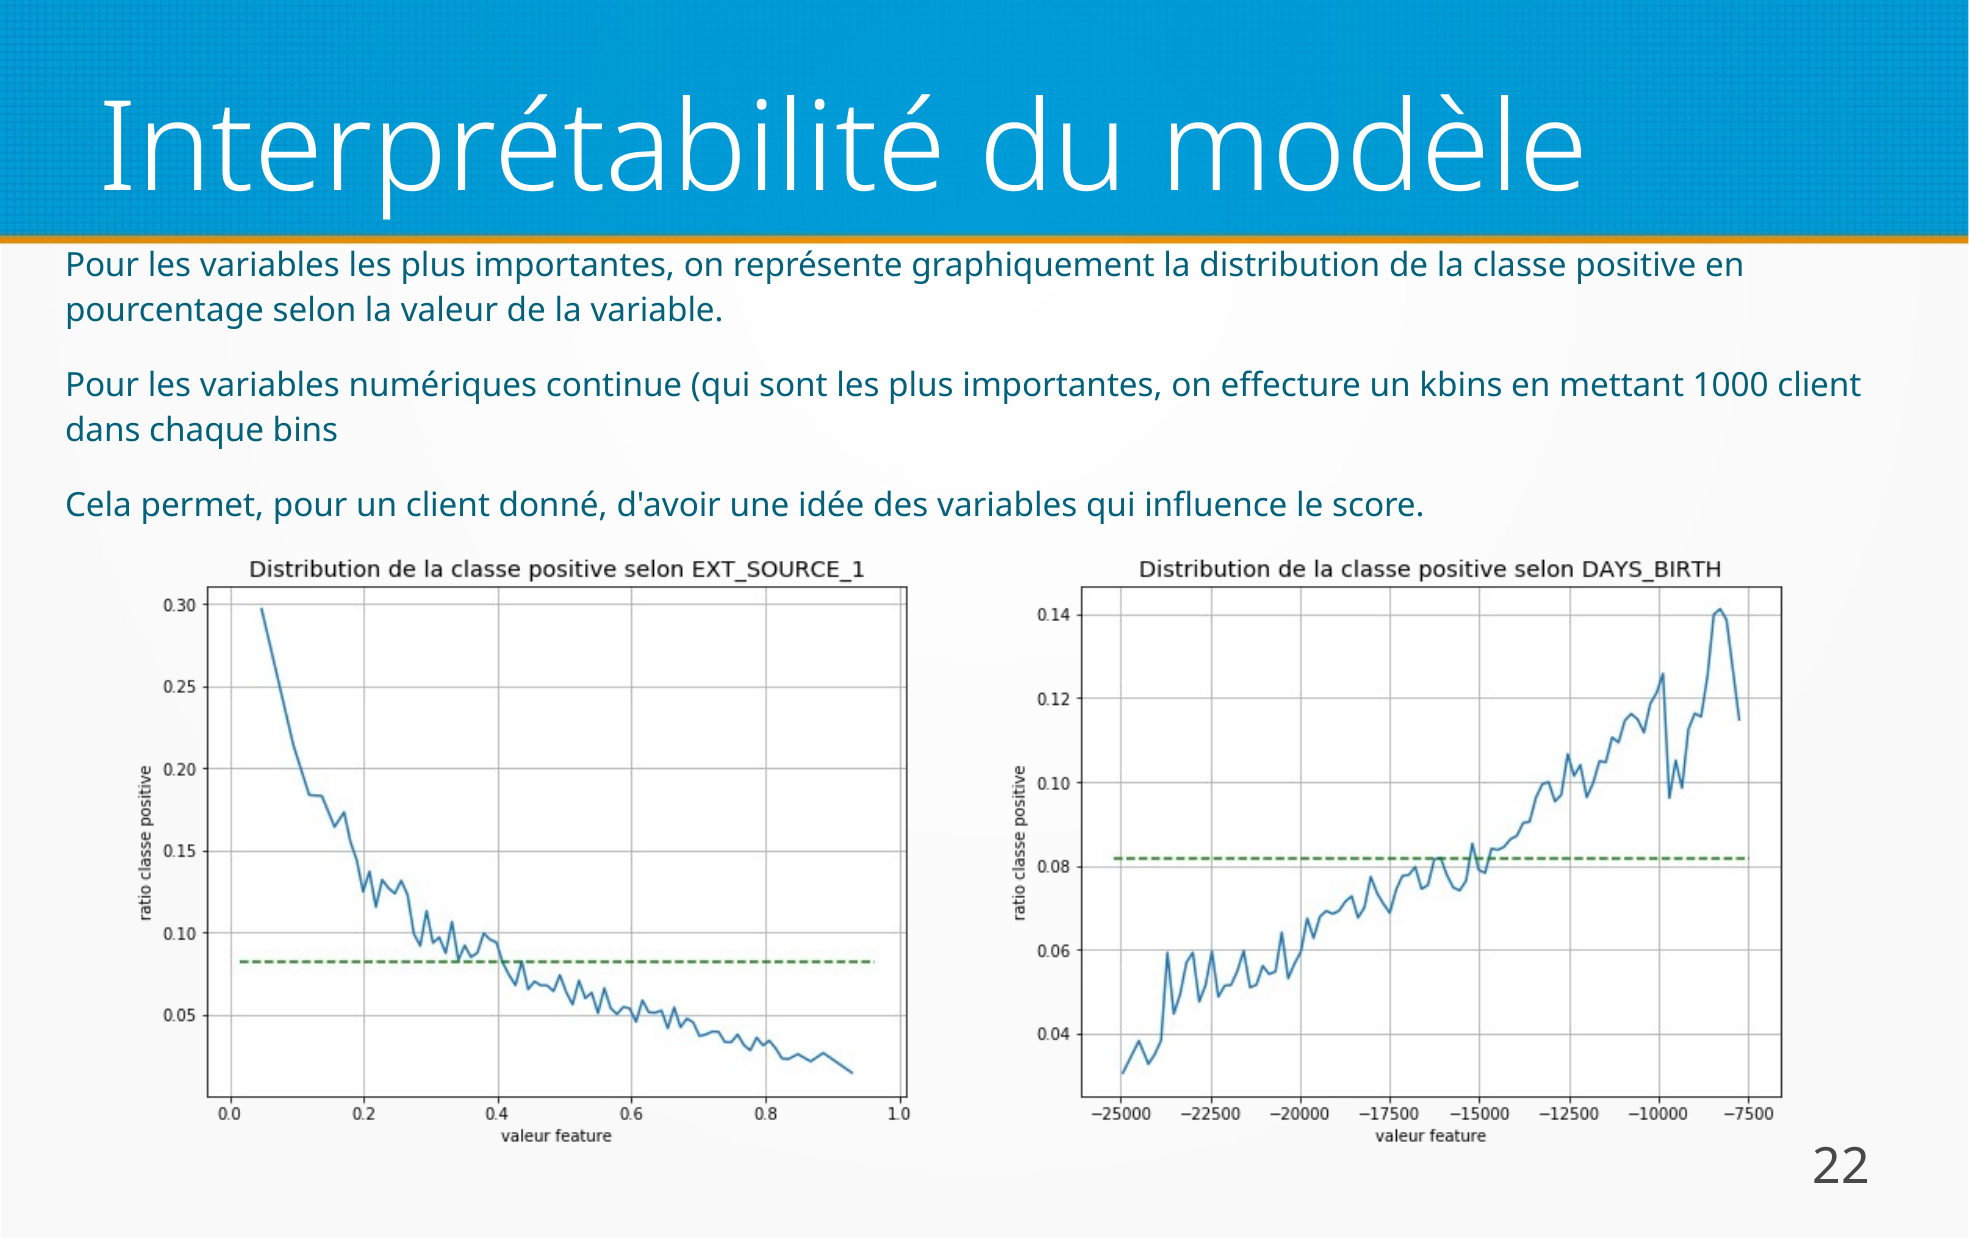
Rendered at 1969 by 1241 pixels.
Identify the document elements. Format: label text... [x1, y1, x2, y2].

title Interprétabilité du modèle [98, 19, 1870, 227]
text_box Pour les variables les plus importantes, on représente graphiquement la distribution de la classe positive en pourcentage selon la valeur de la variable. Pour les variables numériques continue (qui sont les plus importantes, on effecture un kbins en mettant 1000 client dans chaque bins Cela permet, pour un client donné, d'avoir une idée des variables qui influence le score. [59, 255, 1896, 587]
picture [0, 233, 1969, 1241]
